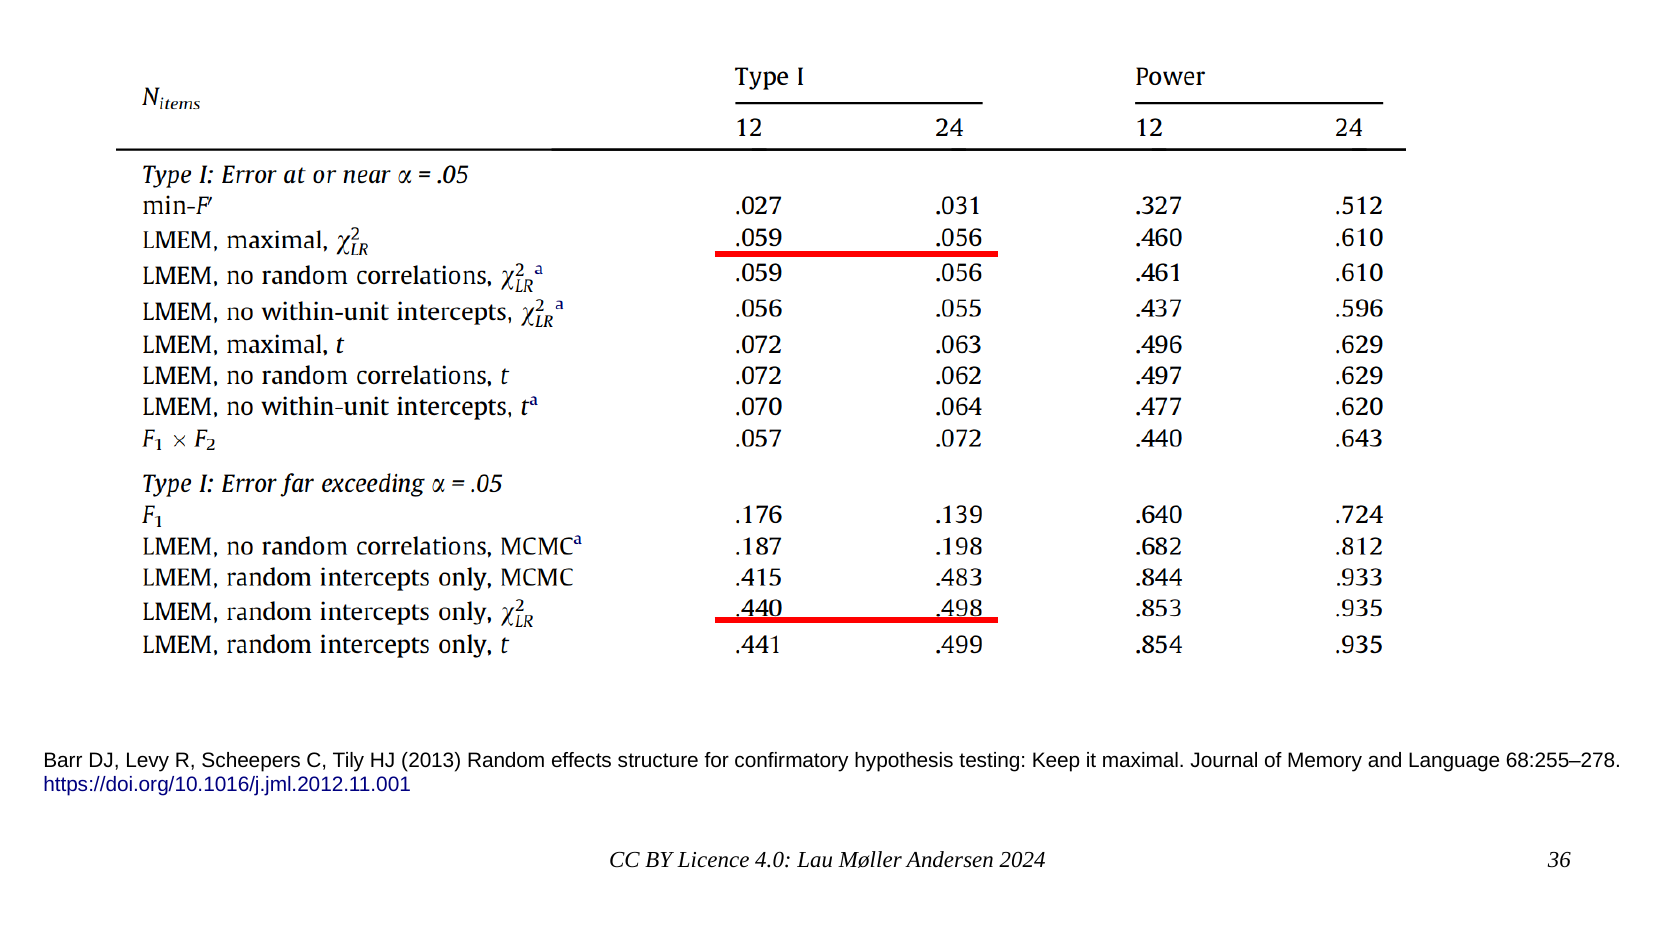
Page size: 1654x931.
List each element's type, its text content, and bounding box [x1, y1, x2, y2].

picture [116, 55, 1406, 662]
text_box Barr DJ, Levy R, Scheepers C, Tily HJ (2013) Random effects structure for confirmatory hypothesis testing: Keep it maximal. Journal of Memory and Language 68:255–278. https://doi.org/10.1016/j.jml.2012.11.001 [28, 741, 1642, 804]
